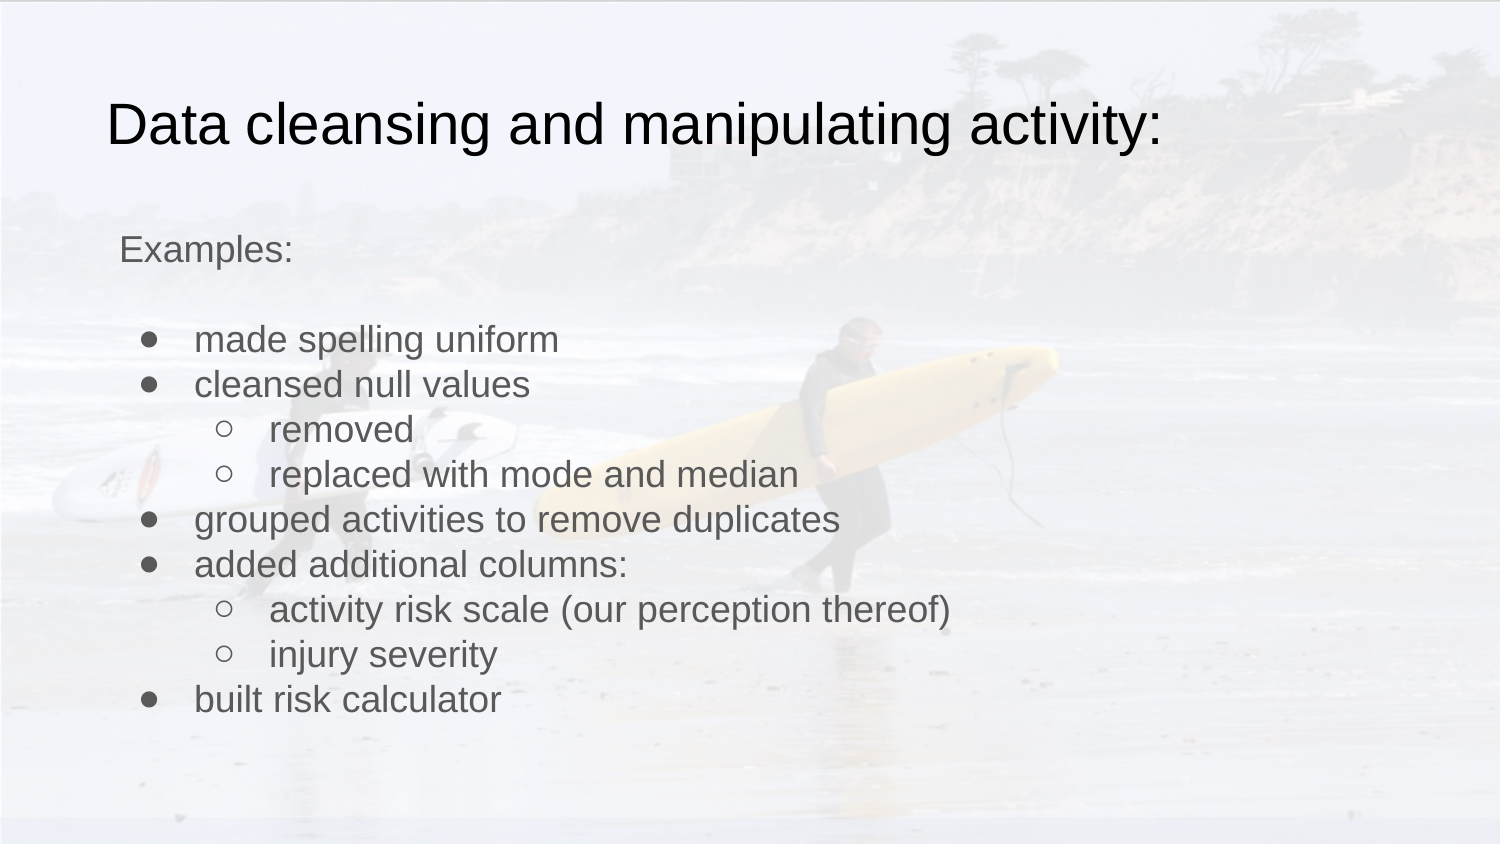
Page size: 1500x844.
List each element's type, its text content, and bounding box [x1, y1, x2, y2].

text_box Data cleansing and manipulating activity: [91, 70, 1372, 171]
picture [0, 0, 1500, 844]
text_box Examples: made spelling uniform cleansed null values removed replaced with mode and median grouped activities to remove duplicates added additional columns: activity risk scale (our perception thereof) injury severity built risk calculator [104, 209, 1396, 771]
